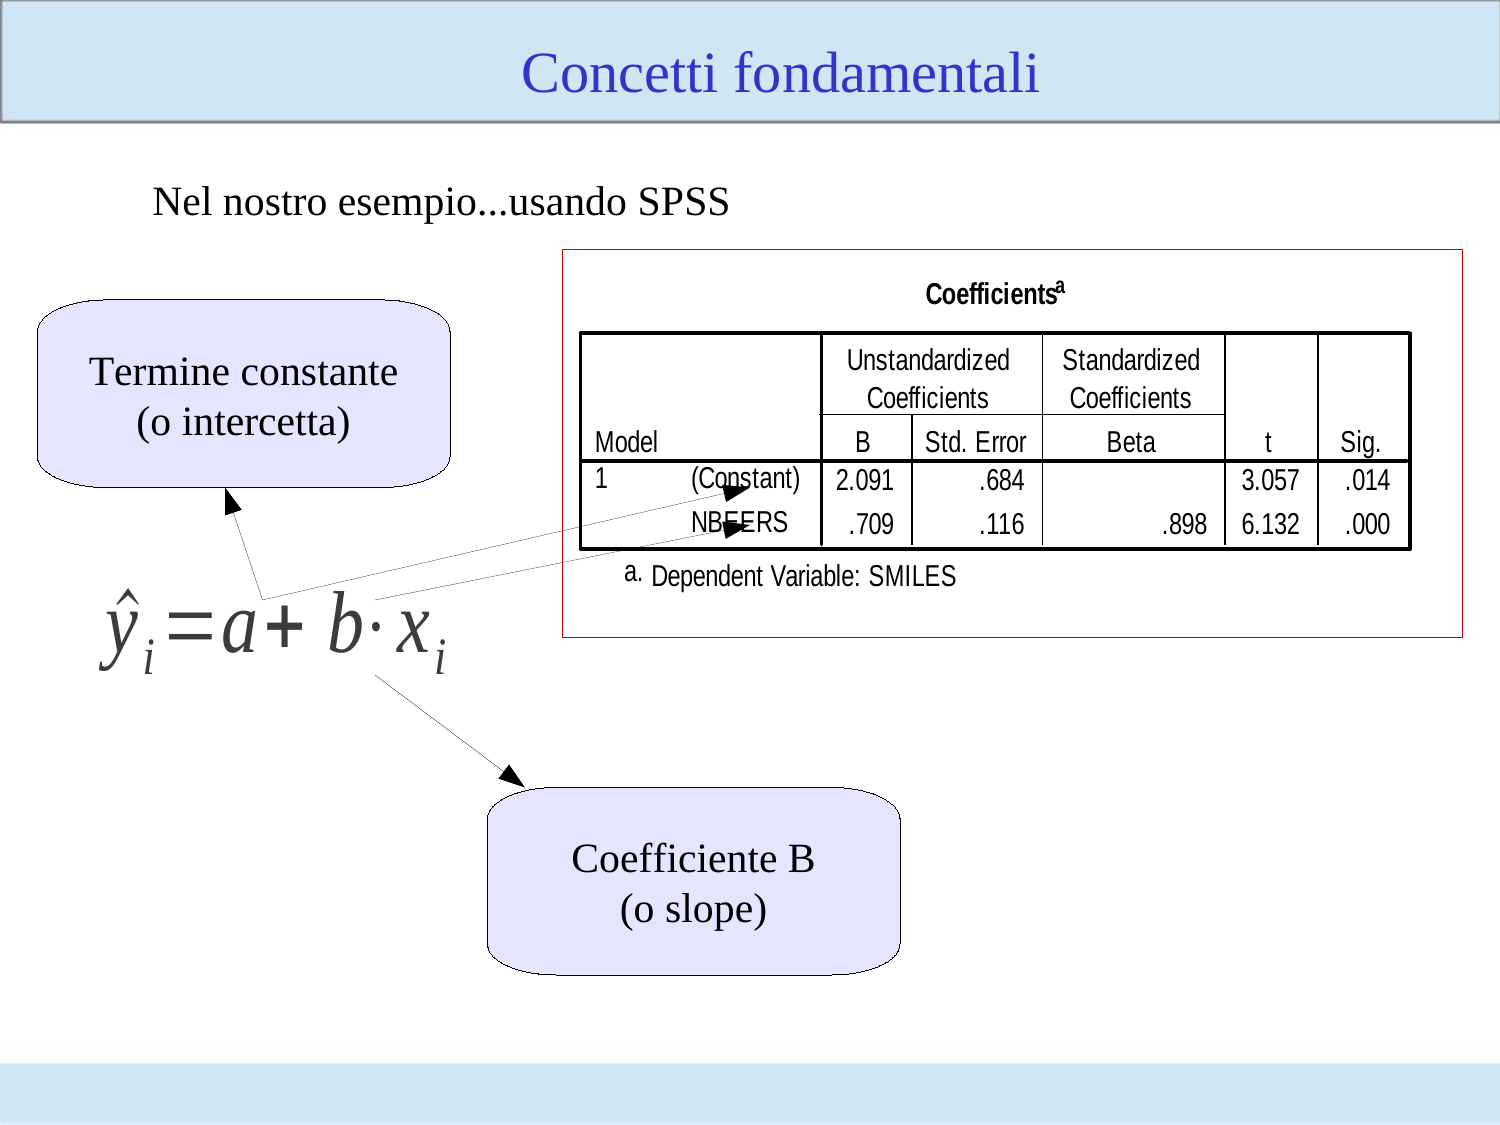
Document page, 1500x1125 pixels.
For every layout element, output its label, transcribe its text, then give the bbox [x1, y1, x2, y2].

text_box Nel nostro esempio...usando SPSS [137, 150, 1426, 232]
text_box Termine constante (o intercetta) [37, 299, 451, 488]
picture [0, 0, 1500, 1125]
title Concetti fondamentali [249, 24, 1313, 113]
chart [255, 575, 366, 599]
chart [78, 575, 464, 686]
text_box Coefficiente B (o slope) [487, 787, 901, 976]
